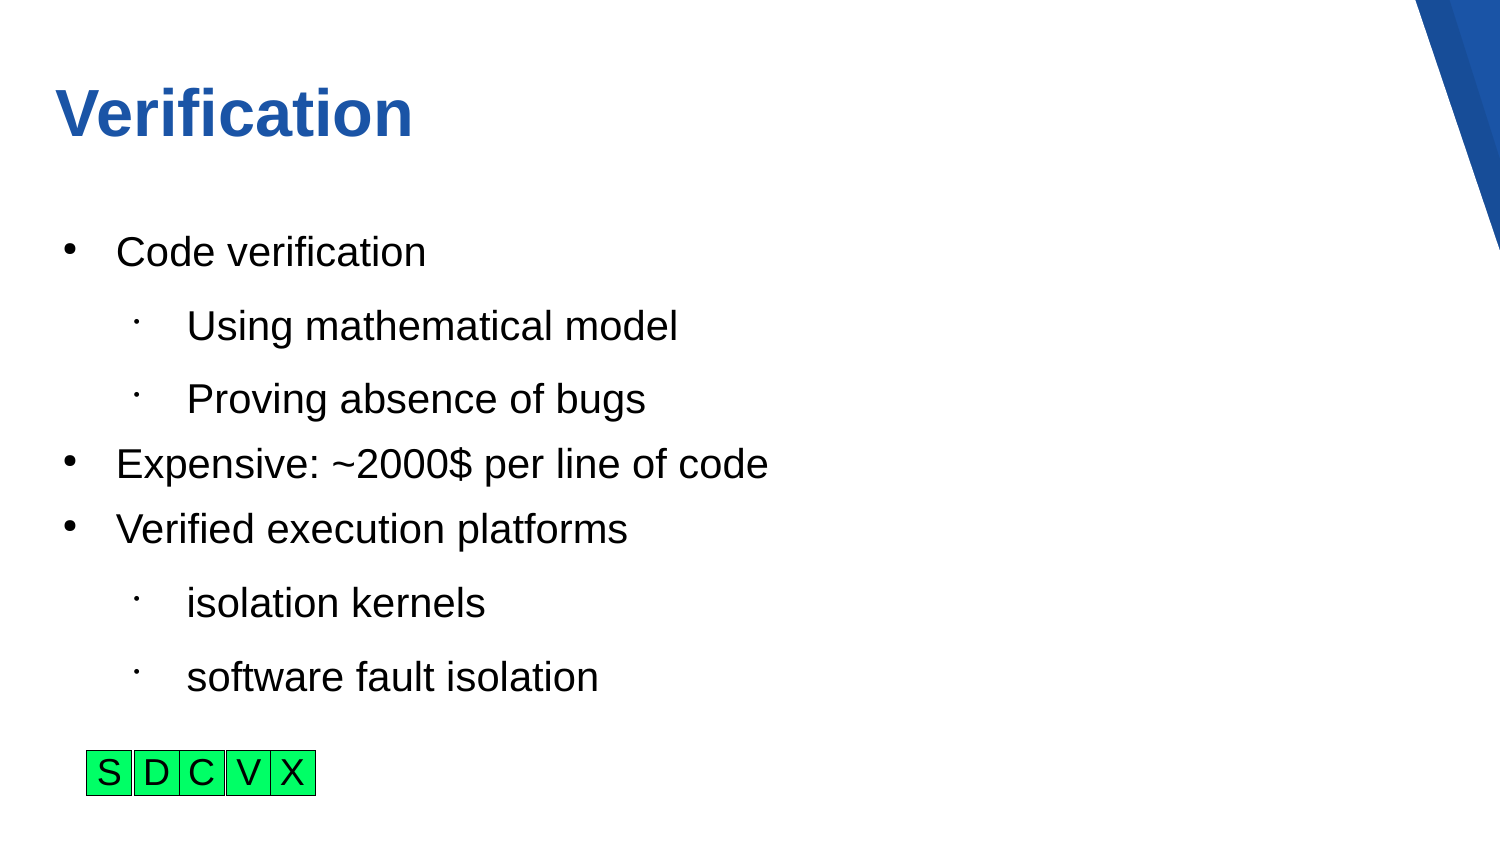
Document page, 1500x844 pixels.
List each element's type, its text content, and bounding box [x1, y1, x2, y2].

text_box X [270, 750, 316, 796]
text_box V [226, 750, 270, 796]
text_box D [134, 750, 179, 796]
text_box S [86, 750, 132, 796]
title Verification [40, 97, 1366, 166]
text_box C [179, 750, 225, 796]
list Code verification Using mathematical model Proving absence of bugs Expensive: ~2000$ per line of code Verified execution platforms isolation kernels software fault isolation [30, 210, 1486, 648]
